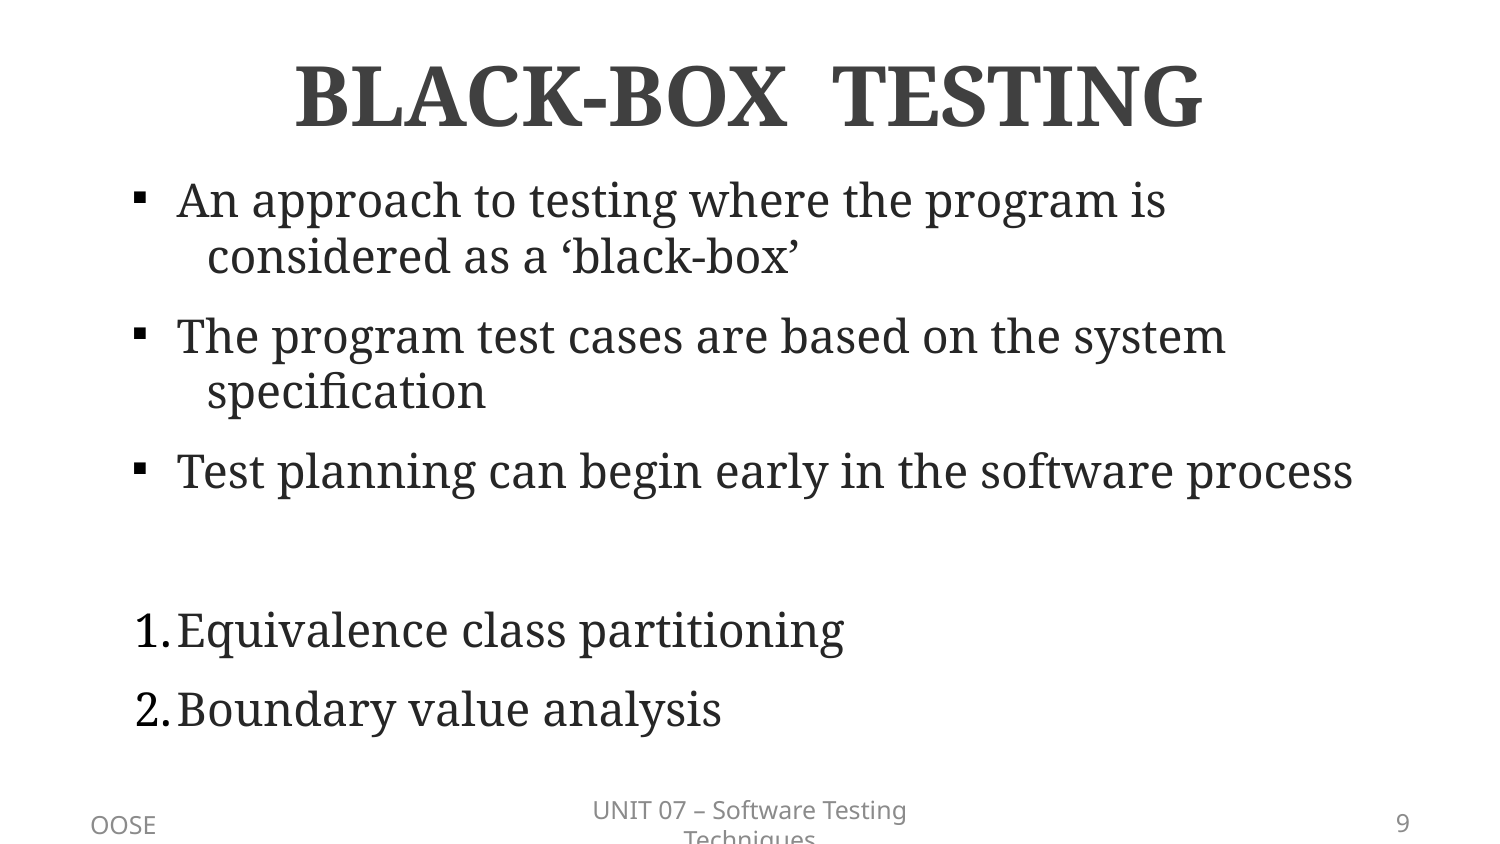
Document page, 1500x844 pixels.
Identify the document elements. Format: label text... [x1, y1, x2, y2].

list An approach to testing where the program is considered as a ‘black-box’ The program test cases are based on the system specification Test planning can begin early in the software process Equivalence class partitioning Boundary value analysis [75, 163, 1425, 754]
title Black-box testing [75, 23, 1425, 163]
